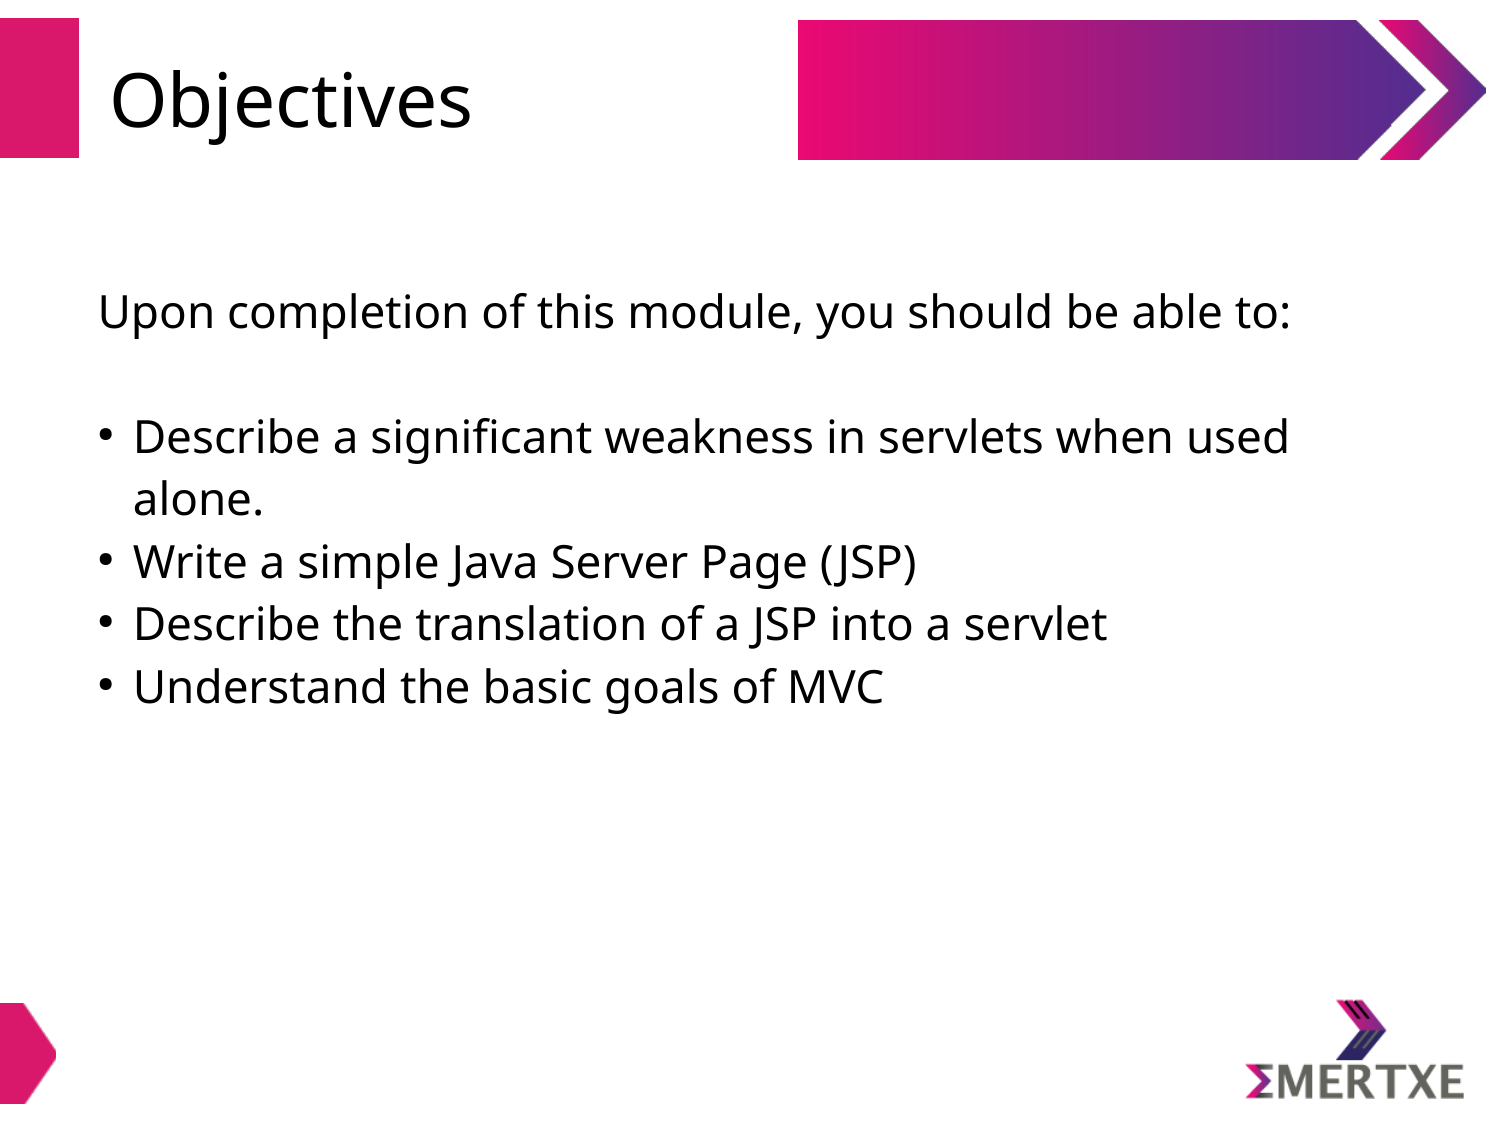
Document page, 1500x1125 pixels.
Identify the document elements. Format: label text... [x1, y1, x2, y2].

text_box Objectives [94, 39, 768, 142]
text_box Upon completion of this module, you should be able to: Describe a significant weakness in servlets when used alone. Write a simple Java Server Page (JSP) Describe the translation of a JSP into a servlet Understand the basic goals of MVC [82, 271, 1371, 715]
picture [798, 20, 1486, 160]
picture [1245, 996, 1465, 1099]
